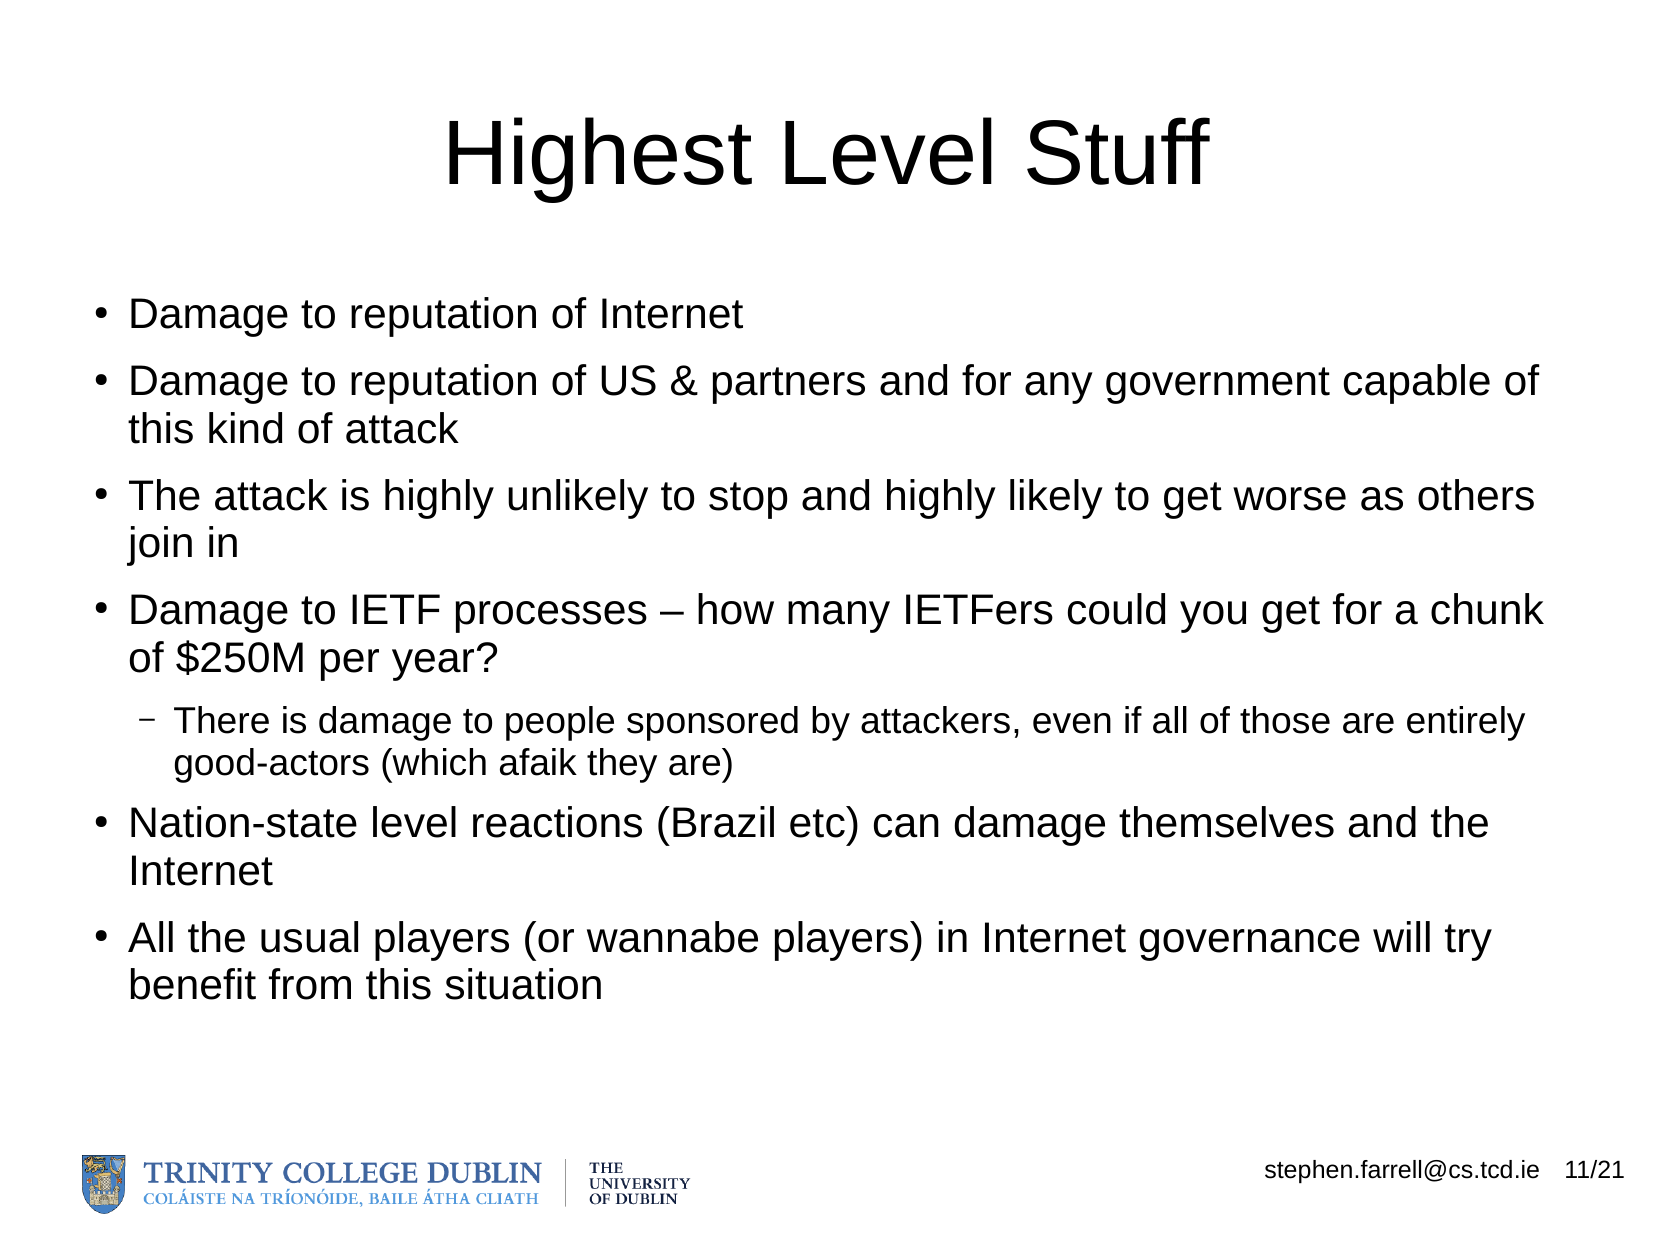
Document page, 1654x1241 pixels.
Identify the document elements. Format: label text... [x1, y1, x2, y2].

picture [82, 1155, 694, 1214]
list Damage to reputation of Internet Damage to reputation of US & partners and for any government capable of this kind of attack The attack is highly unlikely to stop and highly likely to get worse as others join in Damage to IETF processes – how many IETFers could you get for a chunk of $250M per year? There is damage to people sponsored by attackers, even if all of those are entirely good-actors (which afaik they are) Nation-state level reactions (Brazil etc) can damage themselves and the Internet All the usual players (or wannabe players) in Internet governance will try benefit from this situation [82, 290, 1571, 1010]
title Highest Level Stuff [82, 49, 1571, 257]
